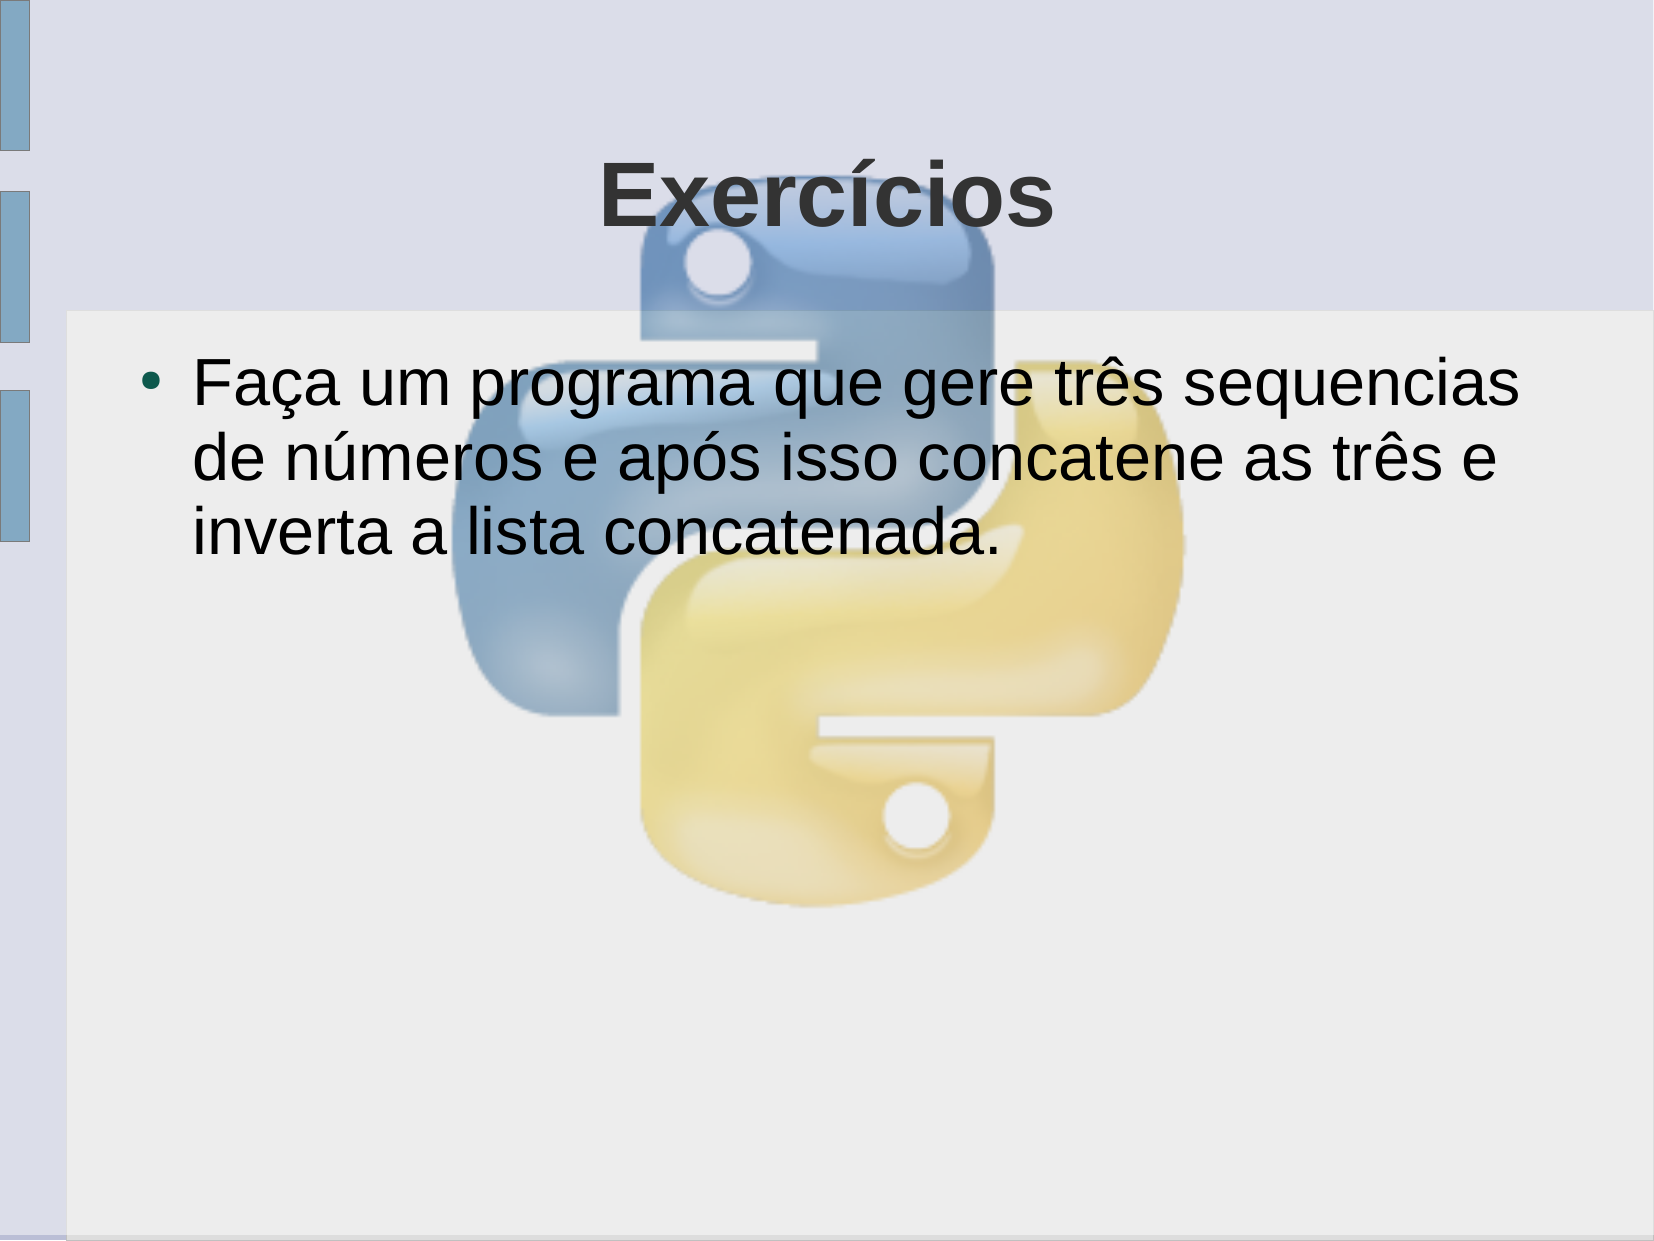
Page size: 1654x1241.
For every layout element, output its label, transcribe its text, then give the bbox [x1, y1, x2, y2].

list Faça um programa que gere três sequencias de números e após isso concatene as três e inverta a lista concatenada. [121, 344, 1534, 1112]
picture [0, 0, 1654, 1235]
title Exercícios [121, 91, 1534, 299]
